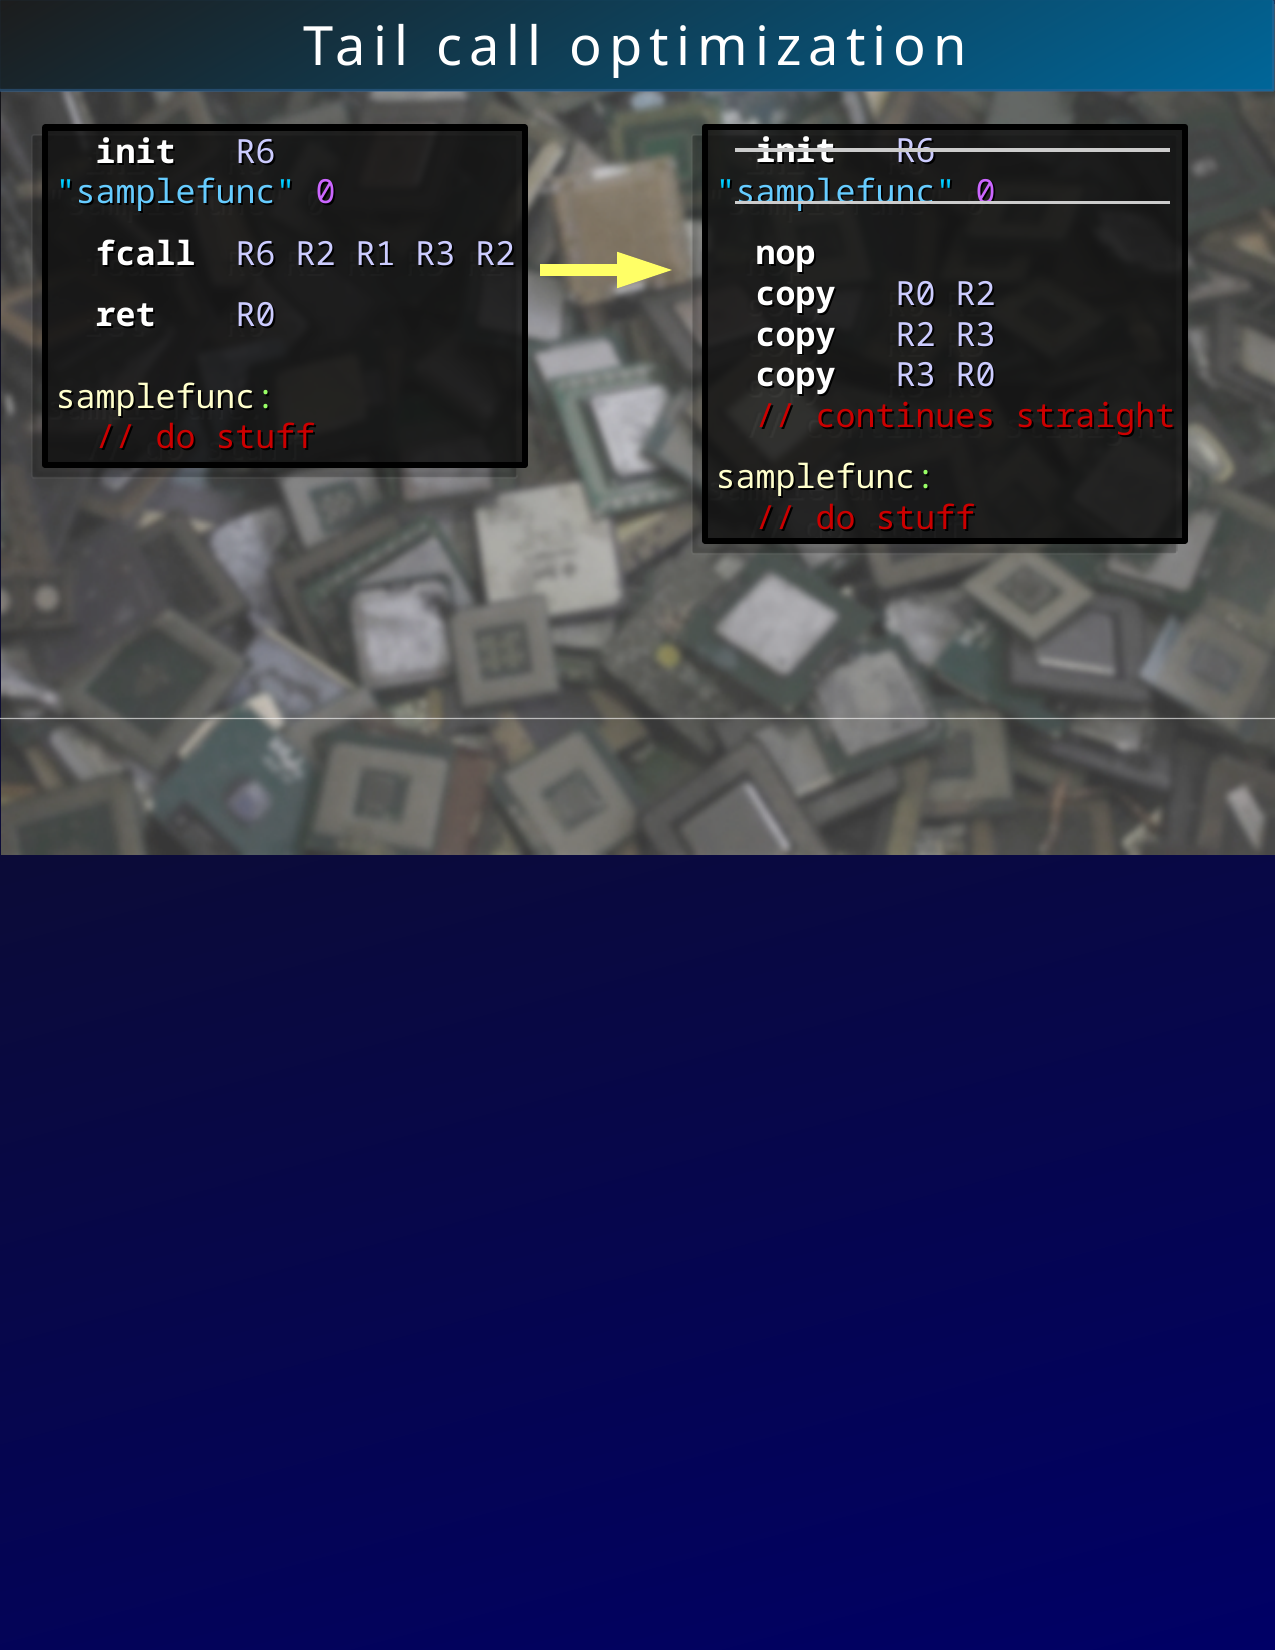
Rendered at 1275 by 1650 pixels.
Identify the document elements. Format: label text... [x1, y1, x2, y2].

picture [1, 720, 1275, 856]
text_box Tail call optimization [0, 0, 1274, 84]
picture [1, 92, 1275, 717]
text_box init R6 "samplefunc" 0 fcall R6 R2 R1 R3 R2 ret R0 samplefunc: // do stuff [45, 127, 526, 466]
text_box init R6 "samplefunc" 0 nop copy R0 R2 copy R2 R3 copy R3 R0 // continues straight samplefunc: // do stuff [705, 126, 1186, 466]
